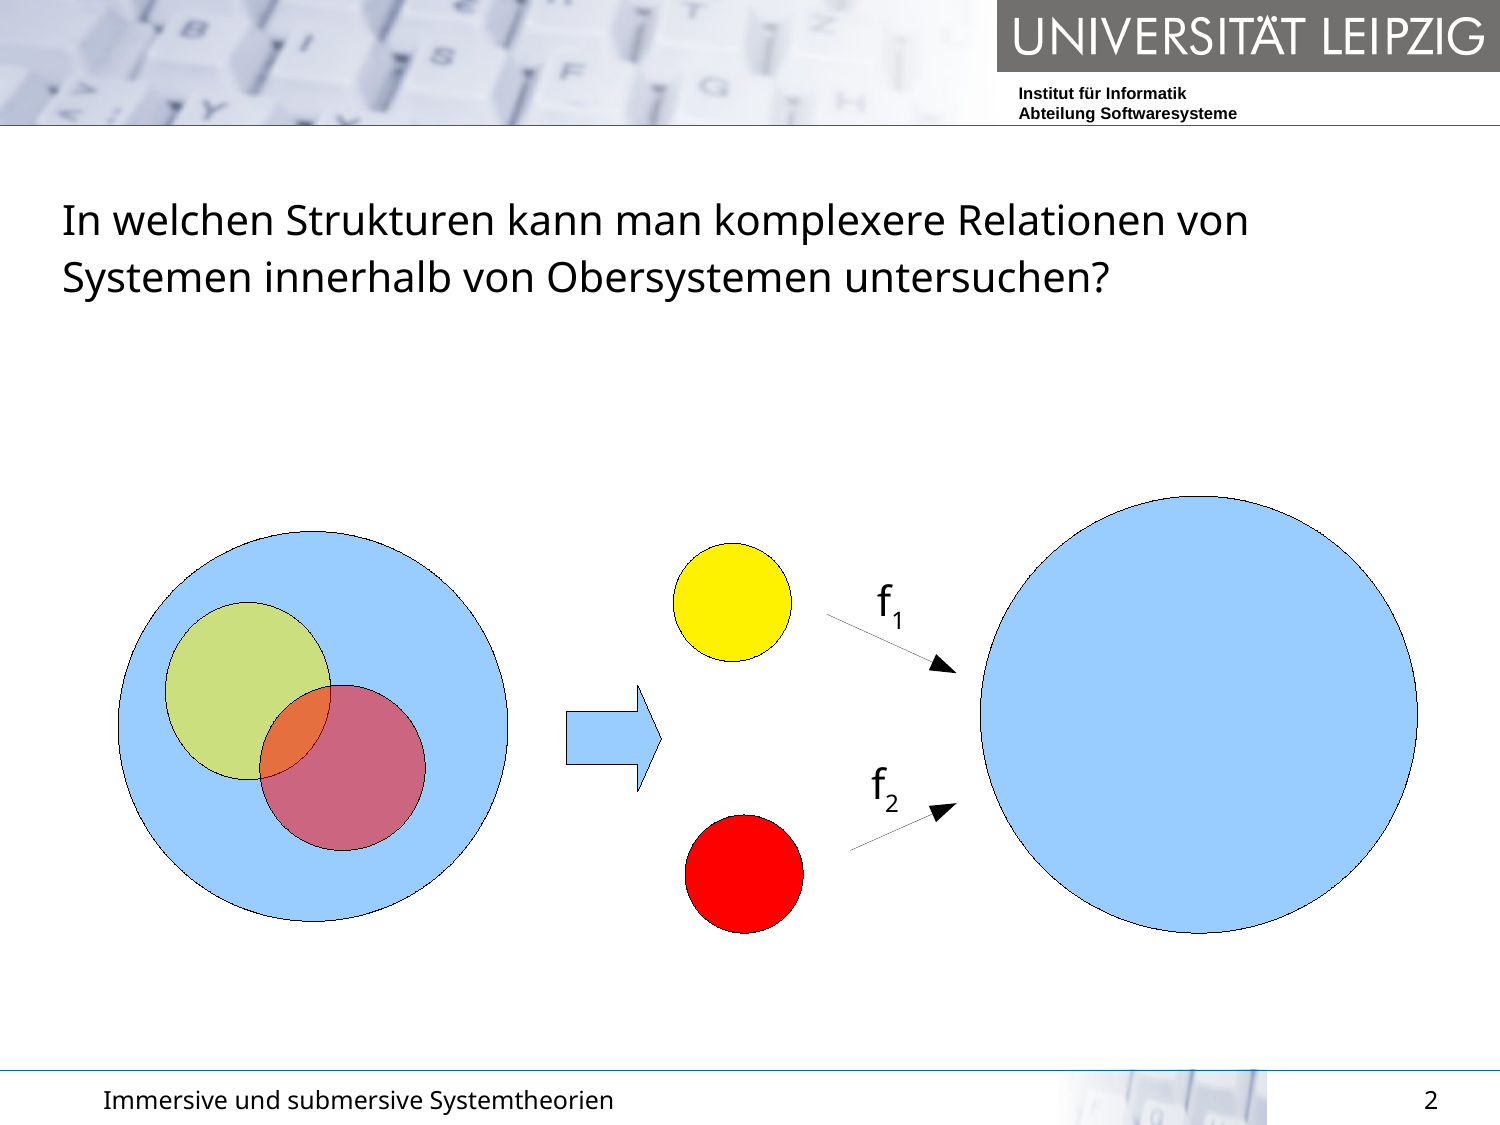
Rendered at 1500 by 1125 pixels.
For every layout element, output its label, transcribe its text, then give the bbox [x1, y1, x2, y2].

text_box f2 [856, 750, 963, 826]
text_box f1 [862, 566, 969, 642]
list In welchen Strukturen kann man komplexere Relationen von Systemen innerhalb von Obersystemen untersuchen? [47, 183, 1465, 461]
text_box [118, 531, 508, 922]
picture [0, 0, 1500, 125]
text_box [673, 543, 792, 662]
text_box [566, 685, 662, 792]
text_box [685, 814, 804, 934]
picture [1057, 1071, 1267, 1125]
text_box [980, 496, 1418, 934]
